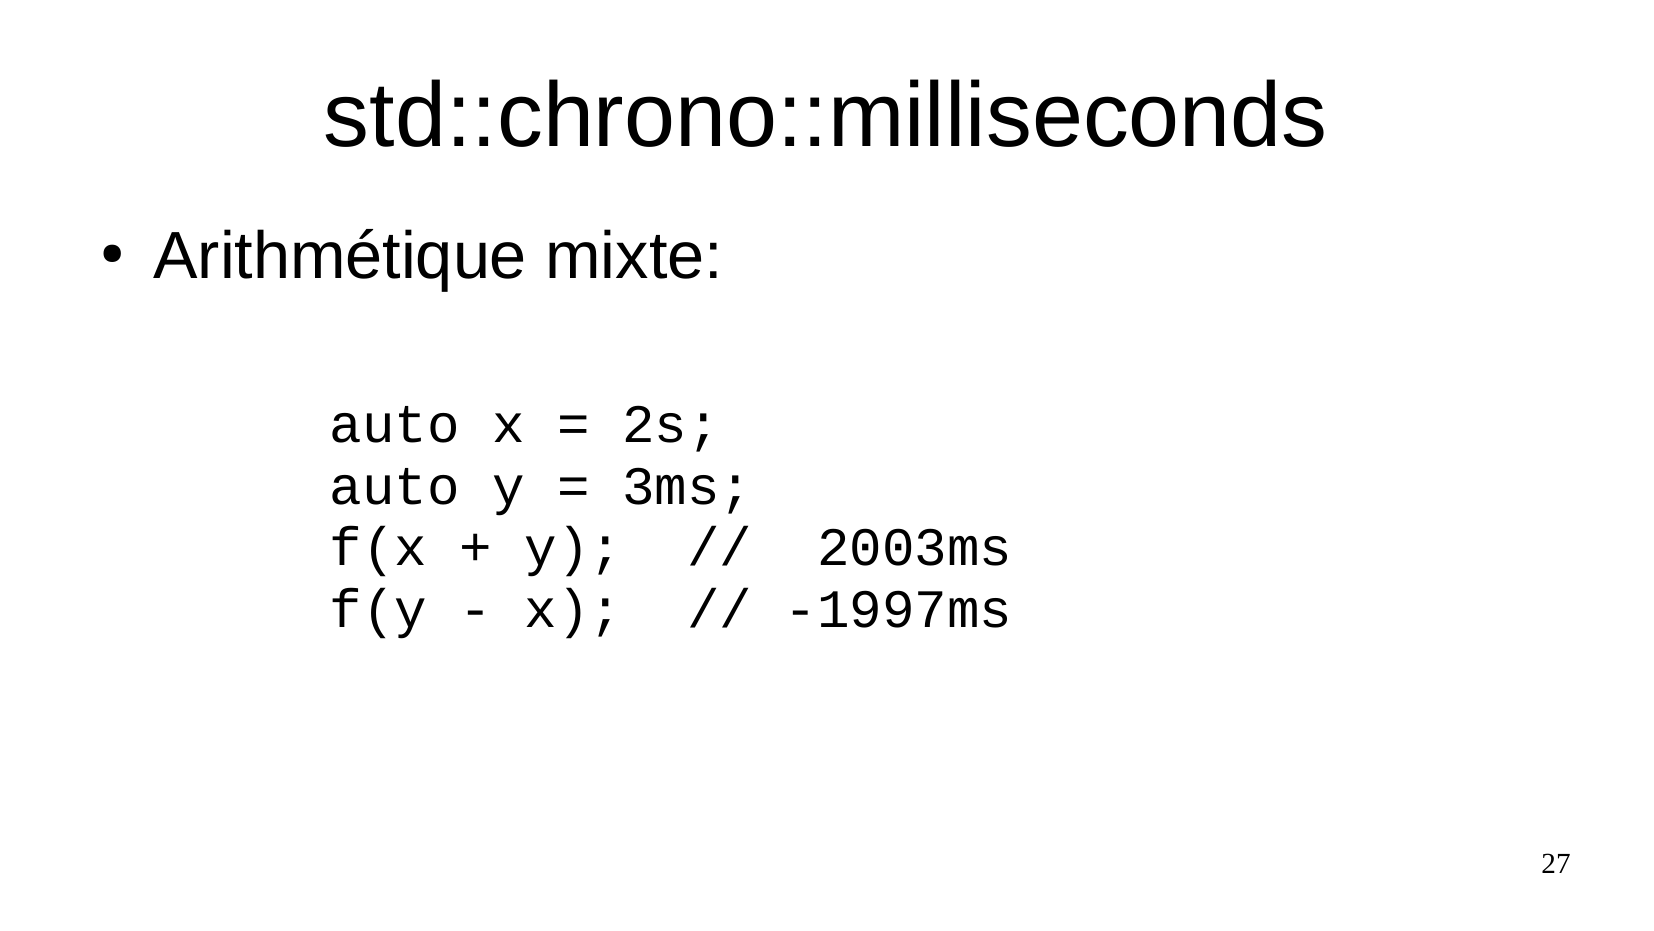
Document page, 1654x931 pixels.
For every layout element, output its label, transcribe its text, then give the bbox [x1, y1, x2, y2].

list Arithmétique mixte: [82, 217, 1571, 758]
title std::chrono::milliseconds [82, 37, 1571, 193]
text_box auto x = 2s; auto y = 3ms; f(x + y); // 2003ms f(y - x); // -1997ms [315, 390, 1126, 796]
